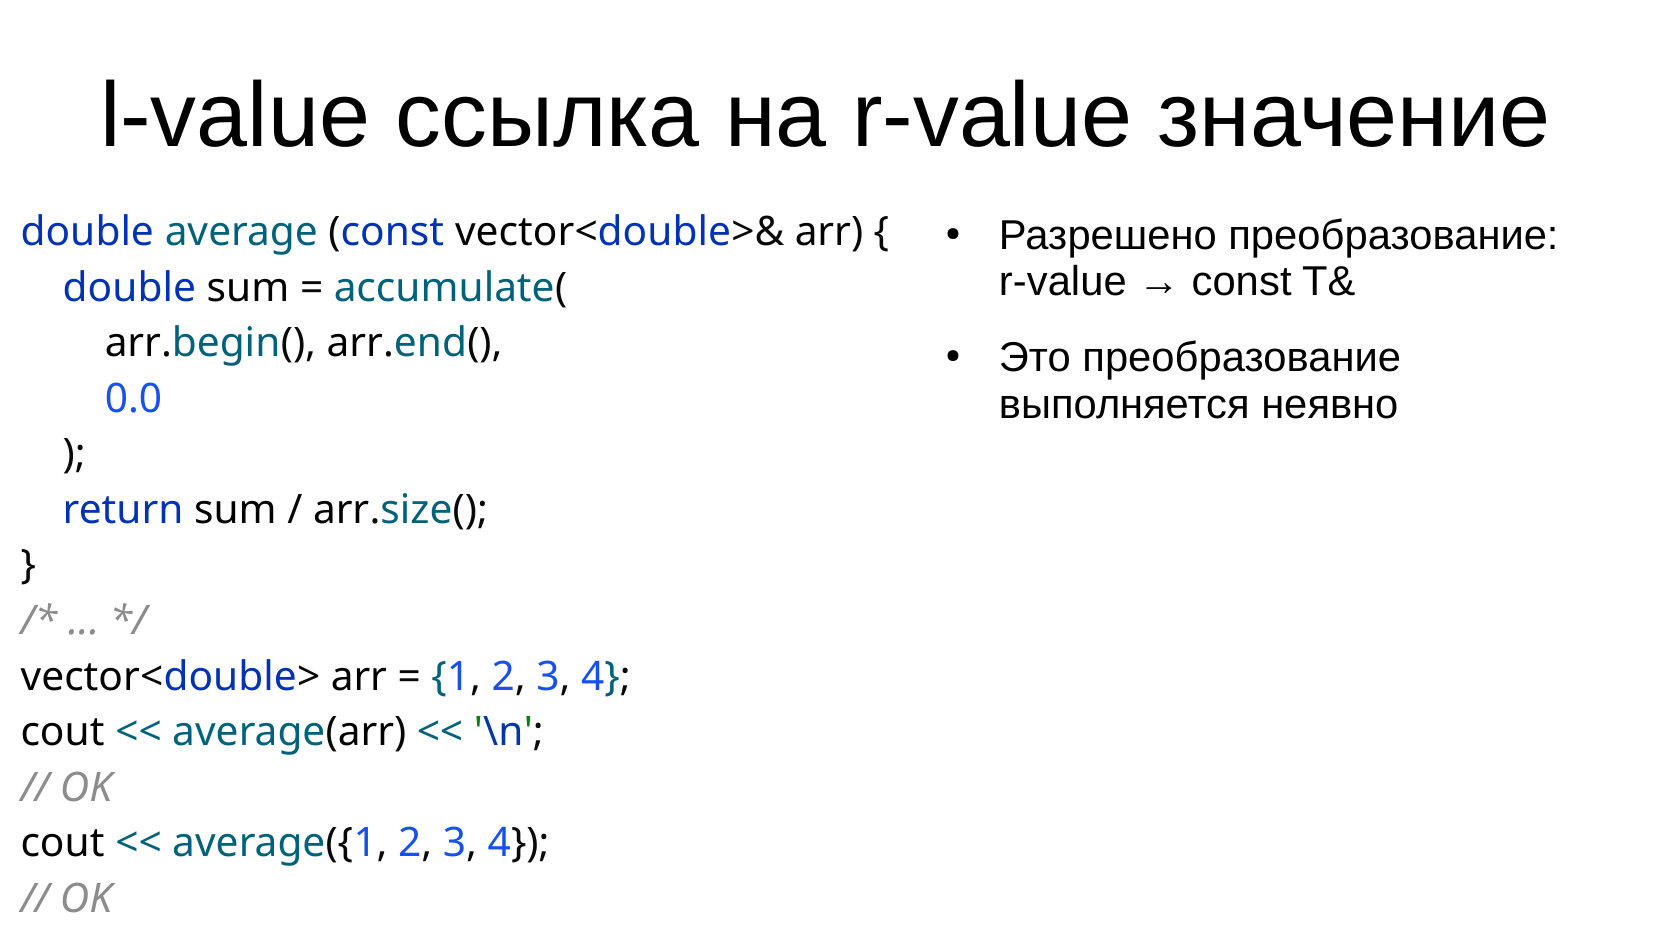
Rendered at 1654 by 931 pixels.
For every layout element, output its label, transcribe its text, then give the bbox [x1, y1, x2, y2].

title l-value ссылка на r-value значение [82, 37, 1571, 193]
text_box double average (const vector<double>& arr) { double sum = accumulate( arr.begin(), arr.end(), 0.0 ); return sum / arr.size(); } /* ... */ vector<double> arr = {1, 2, 3, 4}; cout << average(arr) << '\n'; // OK cout << average({1, 2, 3, 4}); // OK [5, 195, 905, 931]
list Разрешено преобразование: r-value → const T& Это преобразование выполняется неявно [927, 211, 1654, 752]
